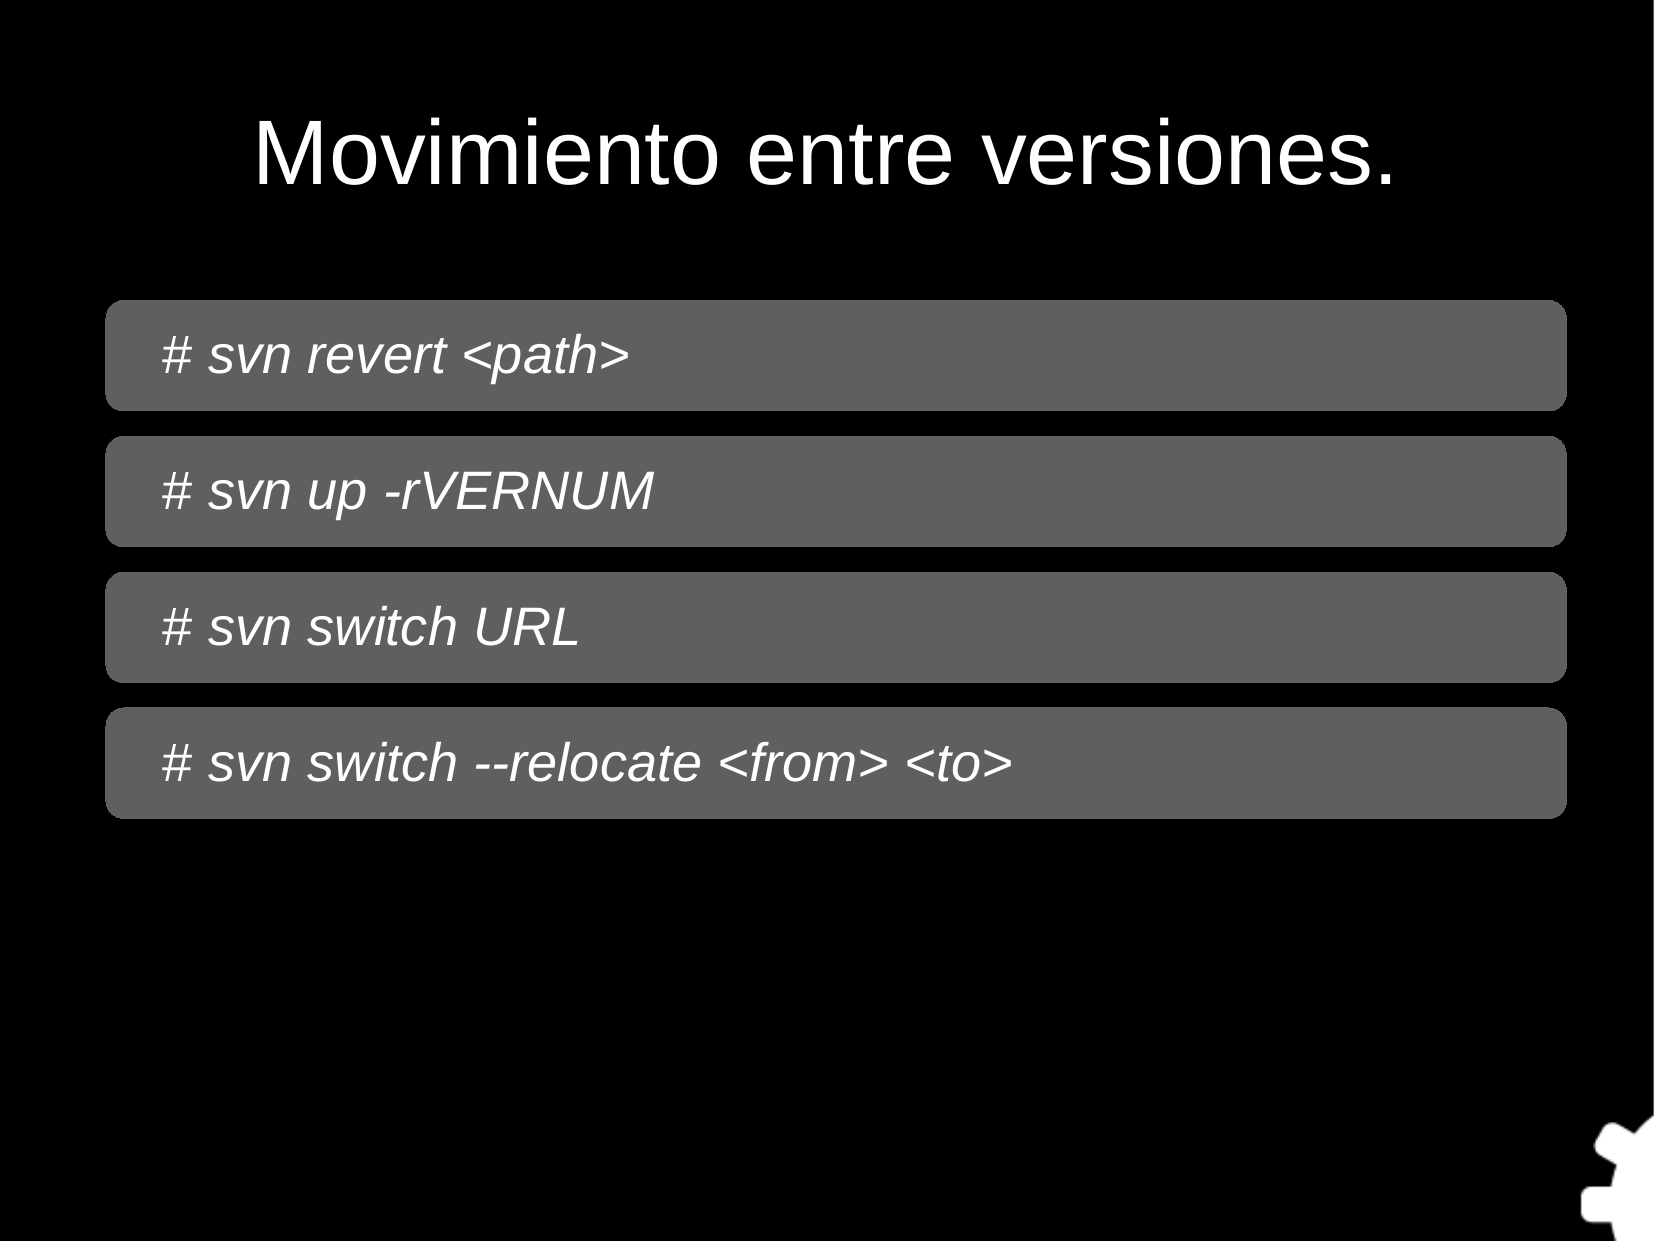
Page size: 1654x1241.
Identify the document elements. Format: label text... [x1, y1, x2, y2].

text_box [104, 435, 1568, 548]
text_box # svn up -rVERNUM [148, 452, 1530, 529]
picture [0, 0, 1654, 1241]
text_box [104, 706, 1568, 820]
text_box [104, 571, 1568, 684]
text_box # svn switch --relocate <from> <to> [148, 724, 1530, 801]
text_box # svn revert <path> [148, 317, 1530, 393]
text_box [104, 299, 1568, 412]
title Movimiento entre versiones. [82, 49, 1571, 257]
text_box # svn switch URL [148, 588, 1530, 665]
